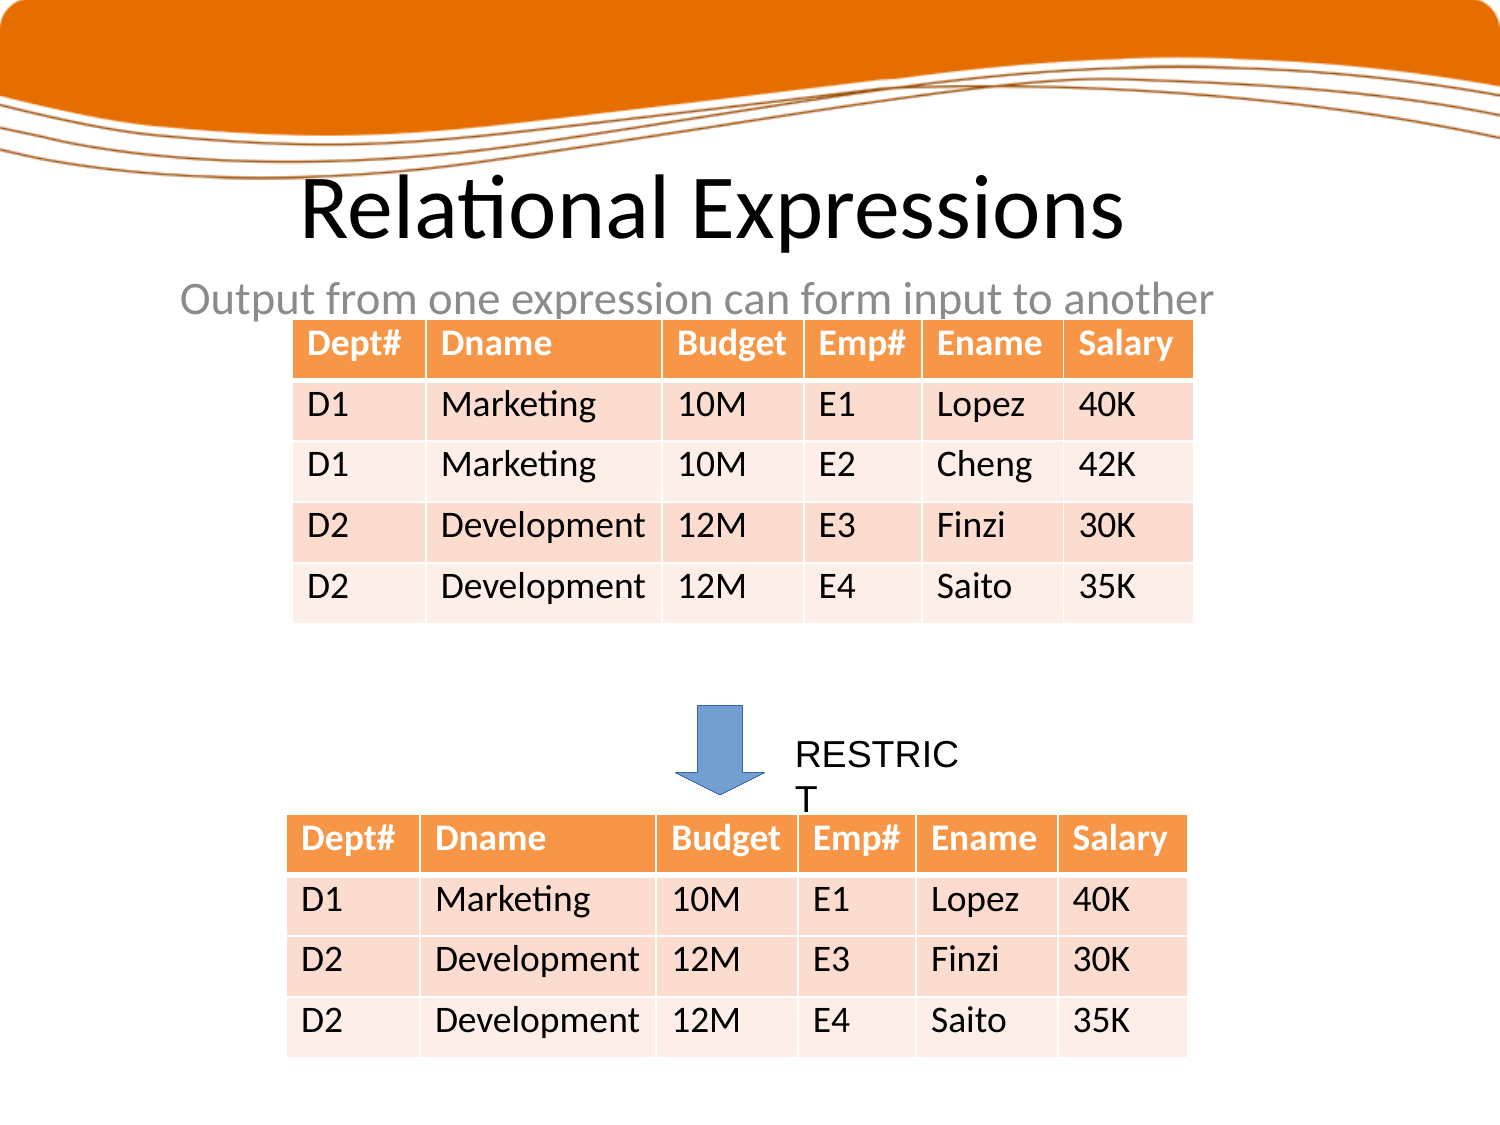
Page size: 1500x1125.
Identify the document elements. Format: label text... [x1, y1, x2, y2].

table_cell 10M [663, 383, 803, 440]
table_cell Cheng [923, 442, 1063, 501]
table_cell Development [421, 998, 655, 1057]
table_header Budget [657, 815, 797, 872]
table_cell 40K [1064, 383, 1193, 440]
table_header Salary [1059, 815, 1187, 872]
table_cell 12M [663, 503, 803, 562]
table_cell Marketing [421, 878, 655, 935]
table_cell E1 [799, 878, 915, 935]
table_header Emp# [805, 320, 921, 378]
table_cell E1 [805, 383, 921, 440]
table_cell D1 [293, 442, 425, 501]
table_cell Lopez [923, 383, 1063, 440]
table_cell E4 [799, 998, 915, 1057]
table_cell D1 [293, 383, 425, 440]
table_cell E3 [799, 937, 915, 996]
table_header Emp# [799, 828, 915, 872]
table_cell E2 [805, 442, 921, 501]
table_cell Saito [917, 998, 1057, 1057]
table_cell Development [427, 503, 661, 562]
table_header Dname [421, 815, 655, 872]
table_cell 10M [663, 442, 803, 501]
table_header Ename [923, 320, 1063, 378]
table_header Dept# [293, 320, 425, 378]
table_cell E4 [805, 564, 921, 623]
table_header Salary [1064, 320, 1193, 378]
picture [0, 0, 1500, 180]
table_cell 12M [657, 937, 797, 996]
table_header Dept# [287, 815, 419, 872]
table_cell Development [427, 564, 661, 623]
table_cell 12M [663, 564, 803, 623]
table_cell 35K [1064, 564, 1193, 623]
table_cell 12M [657, 998, 797, 1057]
text_box Relational Expressions [74, 125, 1425, 279]
table_cell Development [421, 937, 655, 996]
table_cell D2 [293, 564, 425, 623]
text_box Output from one expression can form input to another [165, 279, 1290, 345]
table_cell E3 [805, 503, 921, 562]
table_cell Finzi [923, 503, 1063, 562]
table_cell 40K [1059, 878, 1187, 935]
table_cell Lopez [917, 878, 1057, 935]
table_cell D2 [287, 937, 419, 996]
table_cell D1 [287, 878, 419, 935]
table_cell Marketing [427, 383, 661, 440]
table_cell 30K [1059, 937, 1187, 996]
table_header Dname [427, 320, 661, 378]
table_cell 10M [657, 878, 797, 935]
table_cell 30K [1064, 503, 1193, 562]
table_cell Saito [923, 564, 1063, 623]
text_box RESTRICT [779, 723, 997, 828]
text_box [675, 705, 765, 795]
table_cell 42K [1064, 442, 1193, 501]
table_cell D2 [287, 998, 419, 1057]
table_cell D2 [293, 503, 425, 562]
table_header Ename [917, 815, 1057, 872]
table_cell 35K [1059, 998, 1187, 1057]
table_cell Finzi [917, 937, 1057, 996]
table_cell Marketing [427, 442, 661, 501]
table_header Budget [663, 320, 803, 378]
